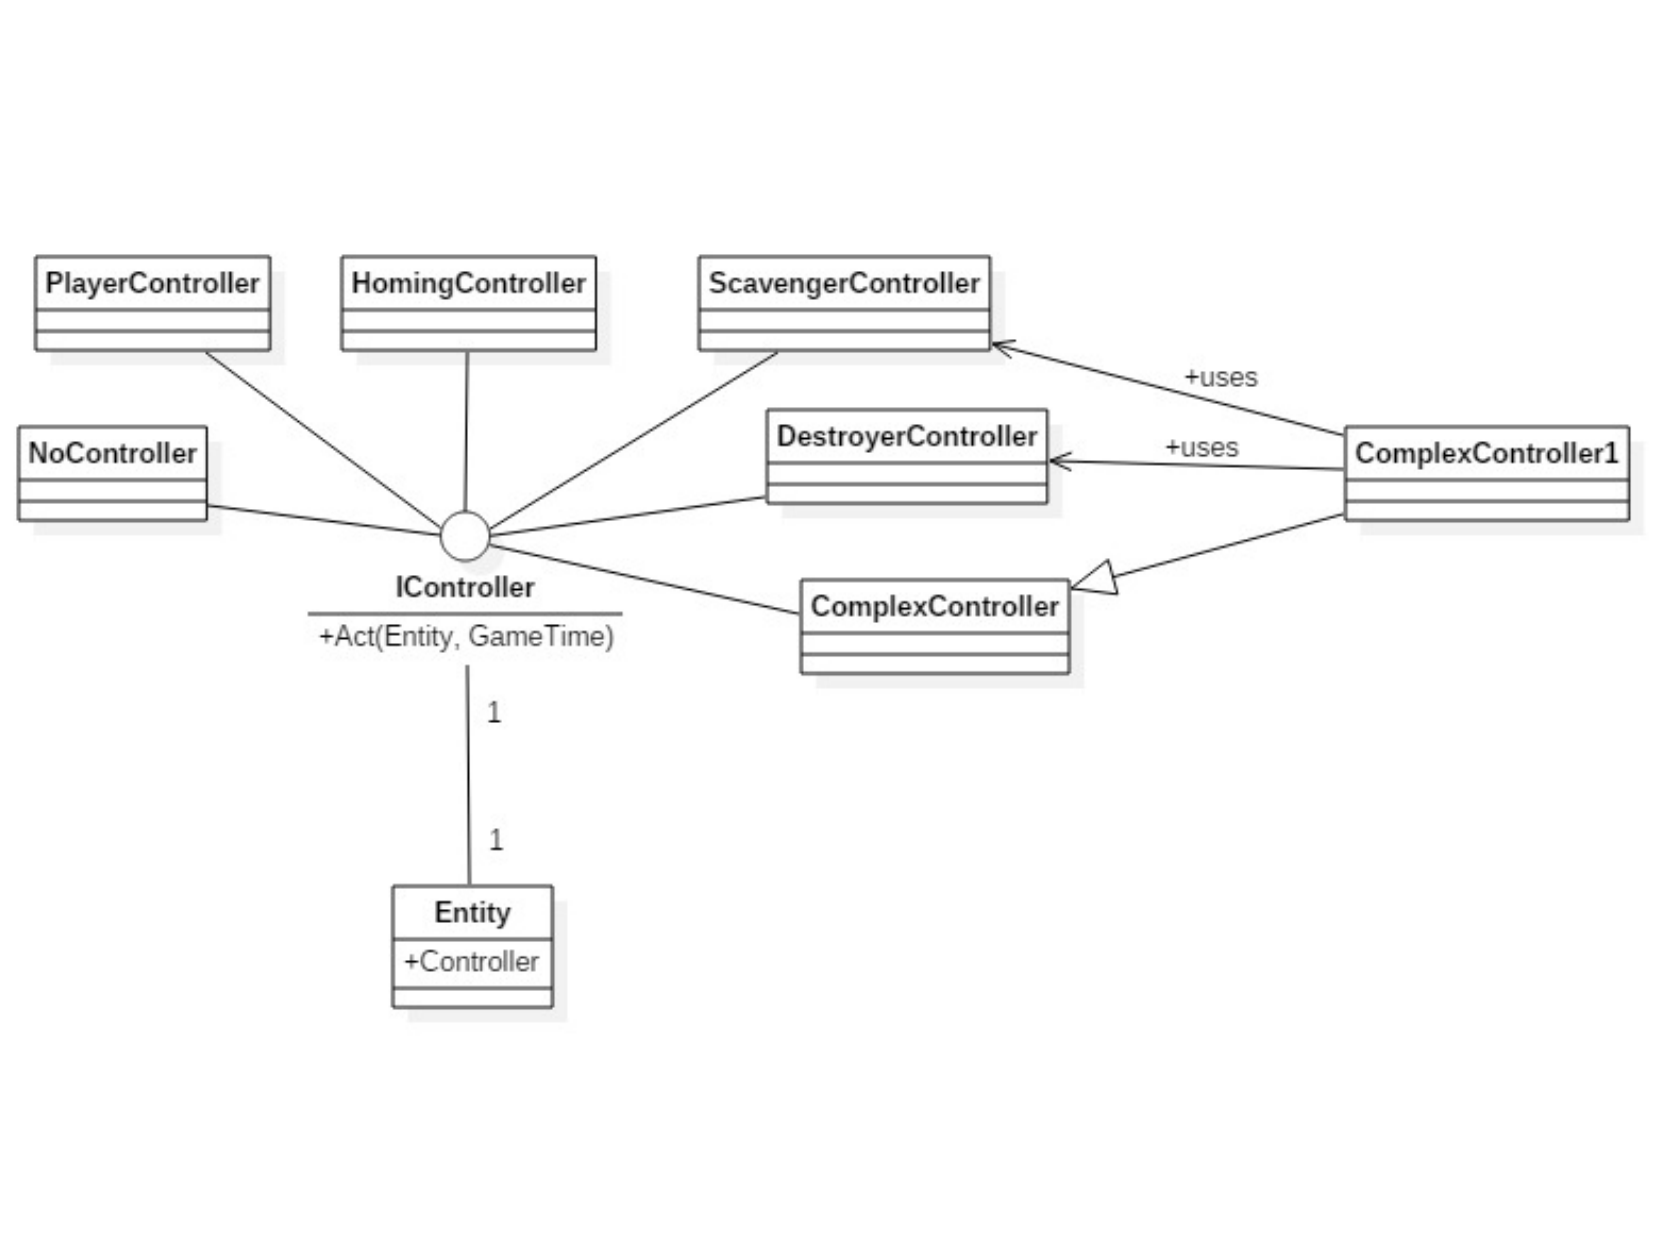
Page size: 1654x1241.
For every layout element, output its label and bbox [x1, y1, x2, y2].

picture [0, 236, 1654, 1093]
